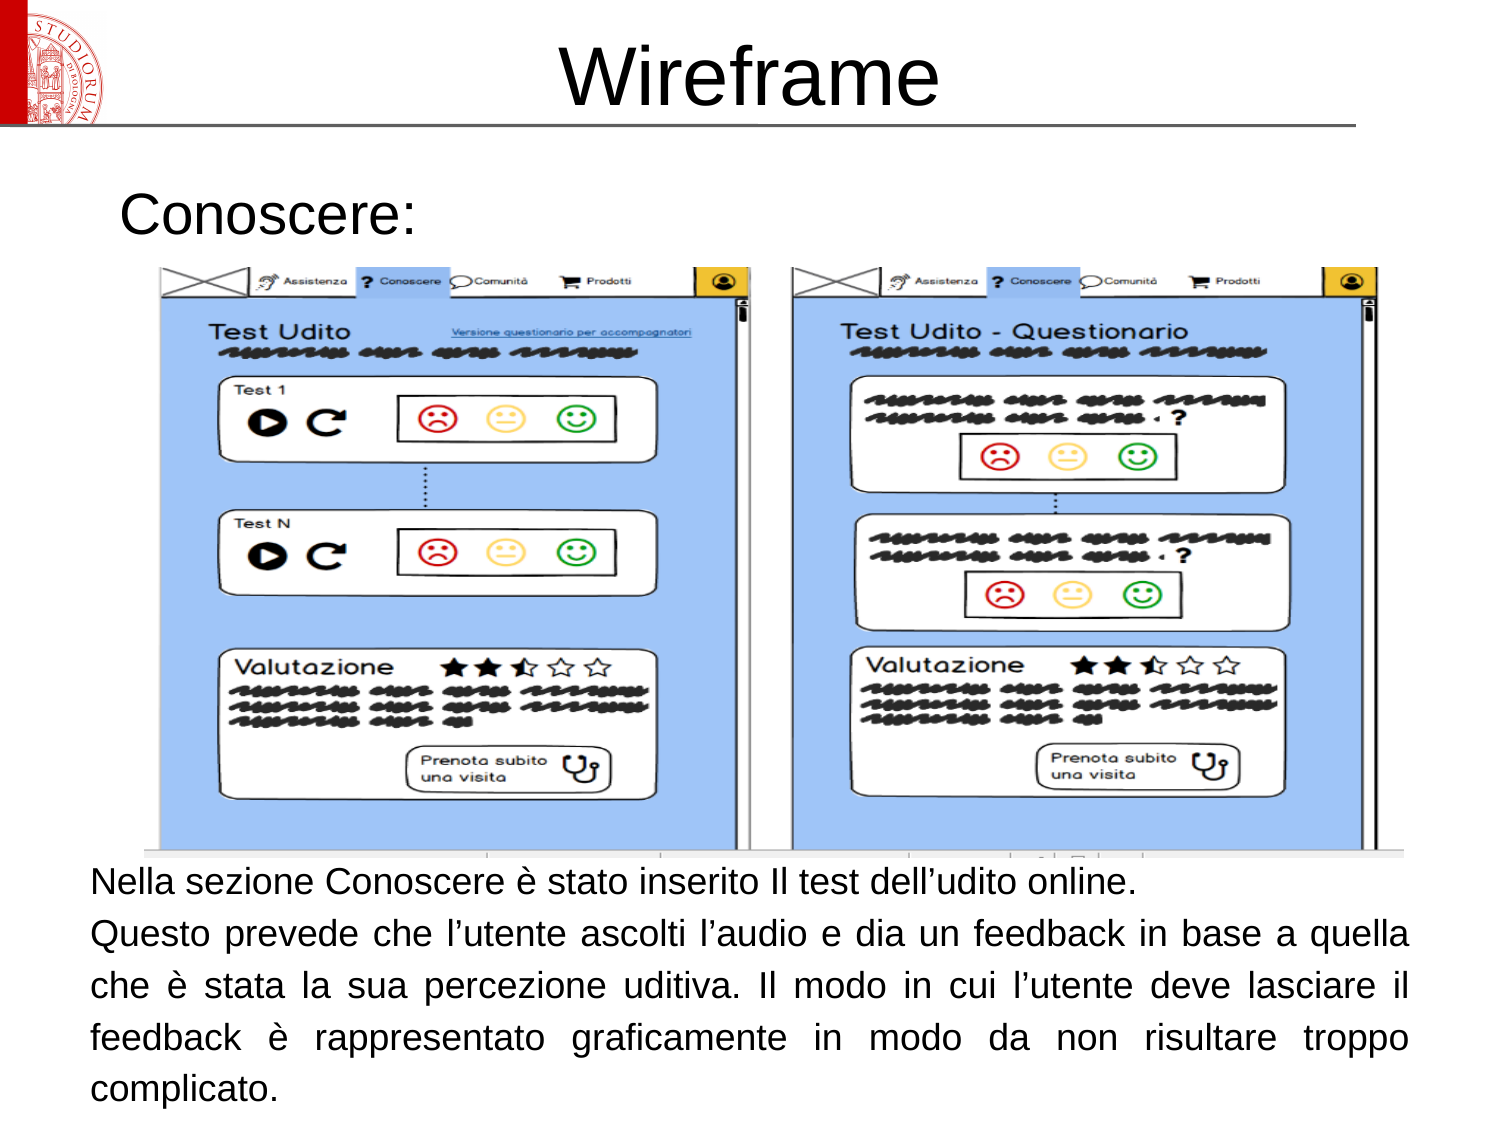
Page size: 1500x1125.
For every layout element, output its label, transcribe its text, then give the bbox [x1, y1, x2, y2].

list Conoscere: Nella sezione Conoscere è stato inserito Il test dell’udito online. Questo prevede che l’utente ascolti l’audio e dia un feedback in base a quella che è stata la sua percezione uditiva. Il modo in cui l’utente deve lasciare il feedback è rappresentato graficamente in modo da non risultare troppo complicato. [75, 160, 1425, 1005]
picture [28, 11, 107, 123]
title Wireframe [75, 7, 1425, 114]
picture [144, 267, 1404, 858]
